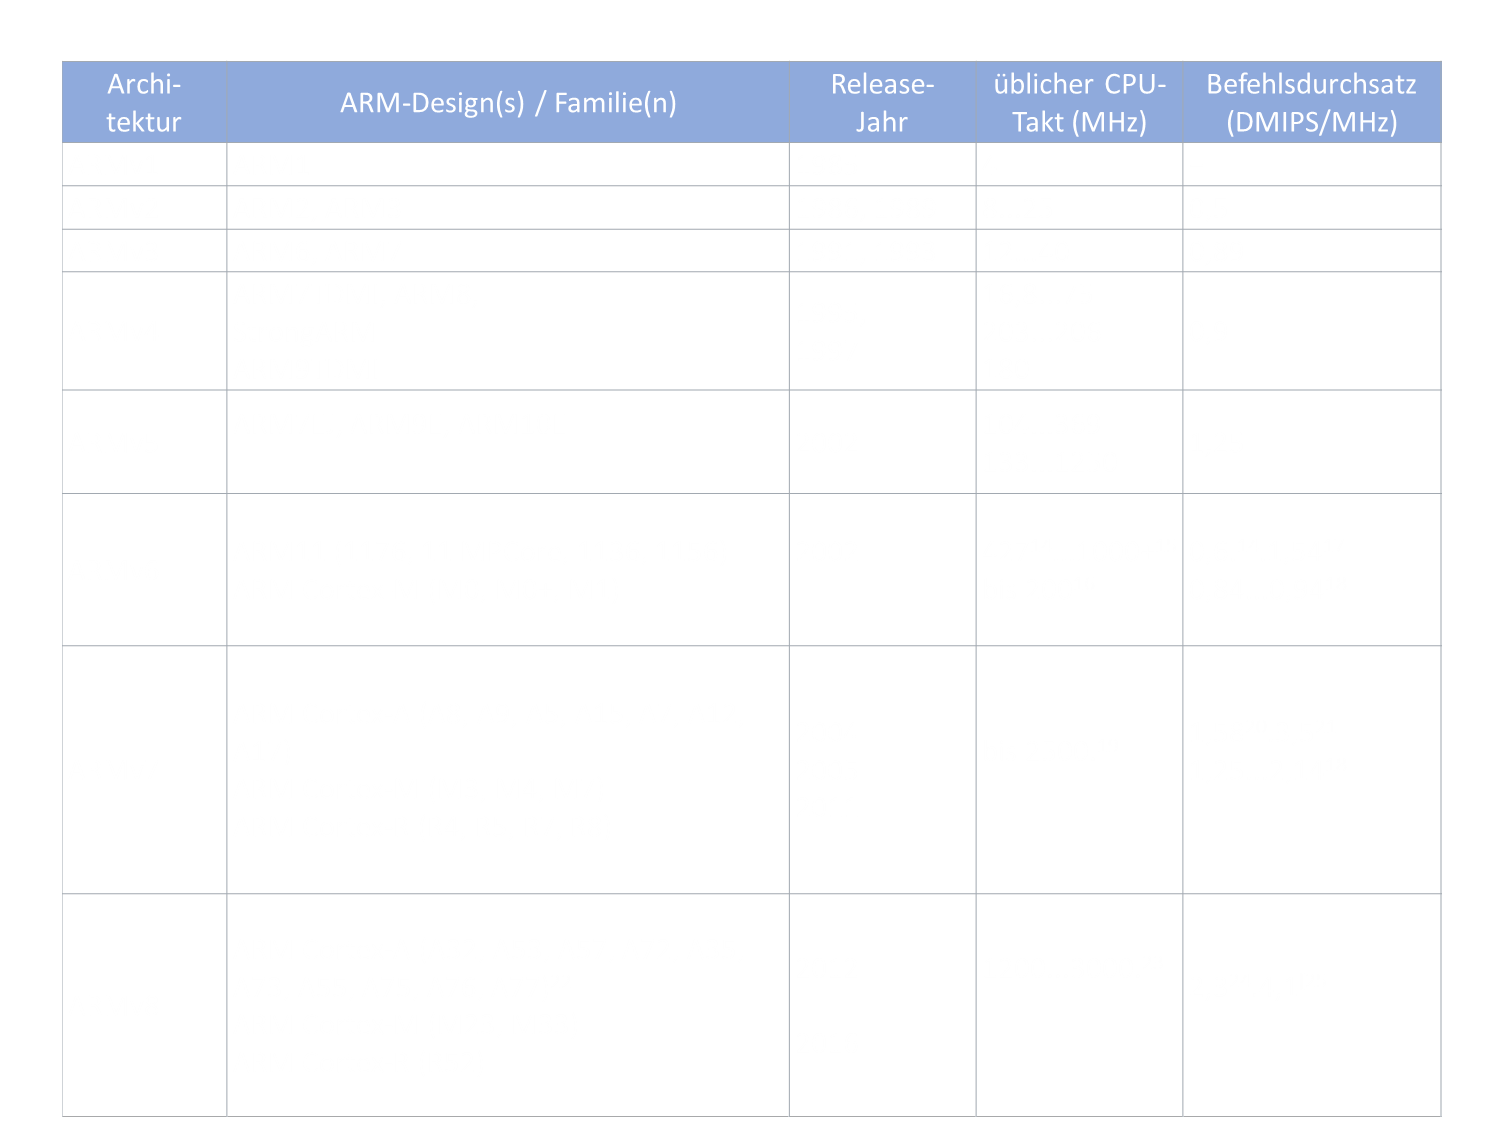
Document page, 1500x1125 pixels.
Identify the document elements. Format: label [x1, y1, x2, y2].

picture [62, 56, 1442, 1117]
